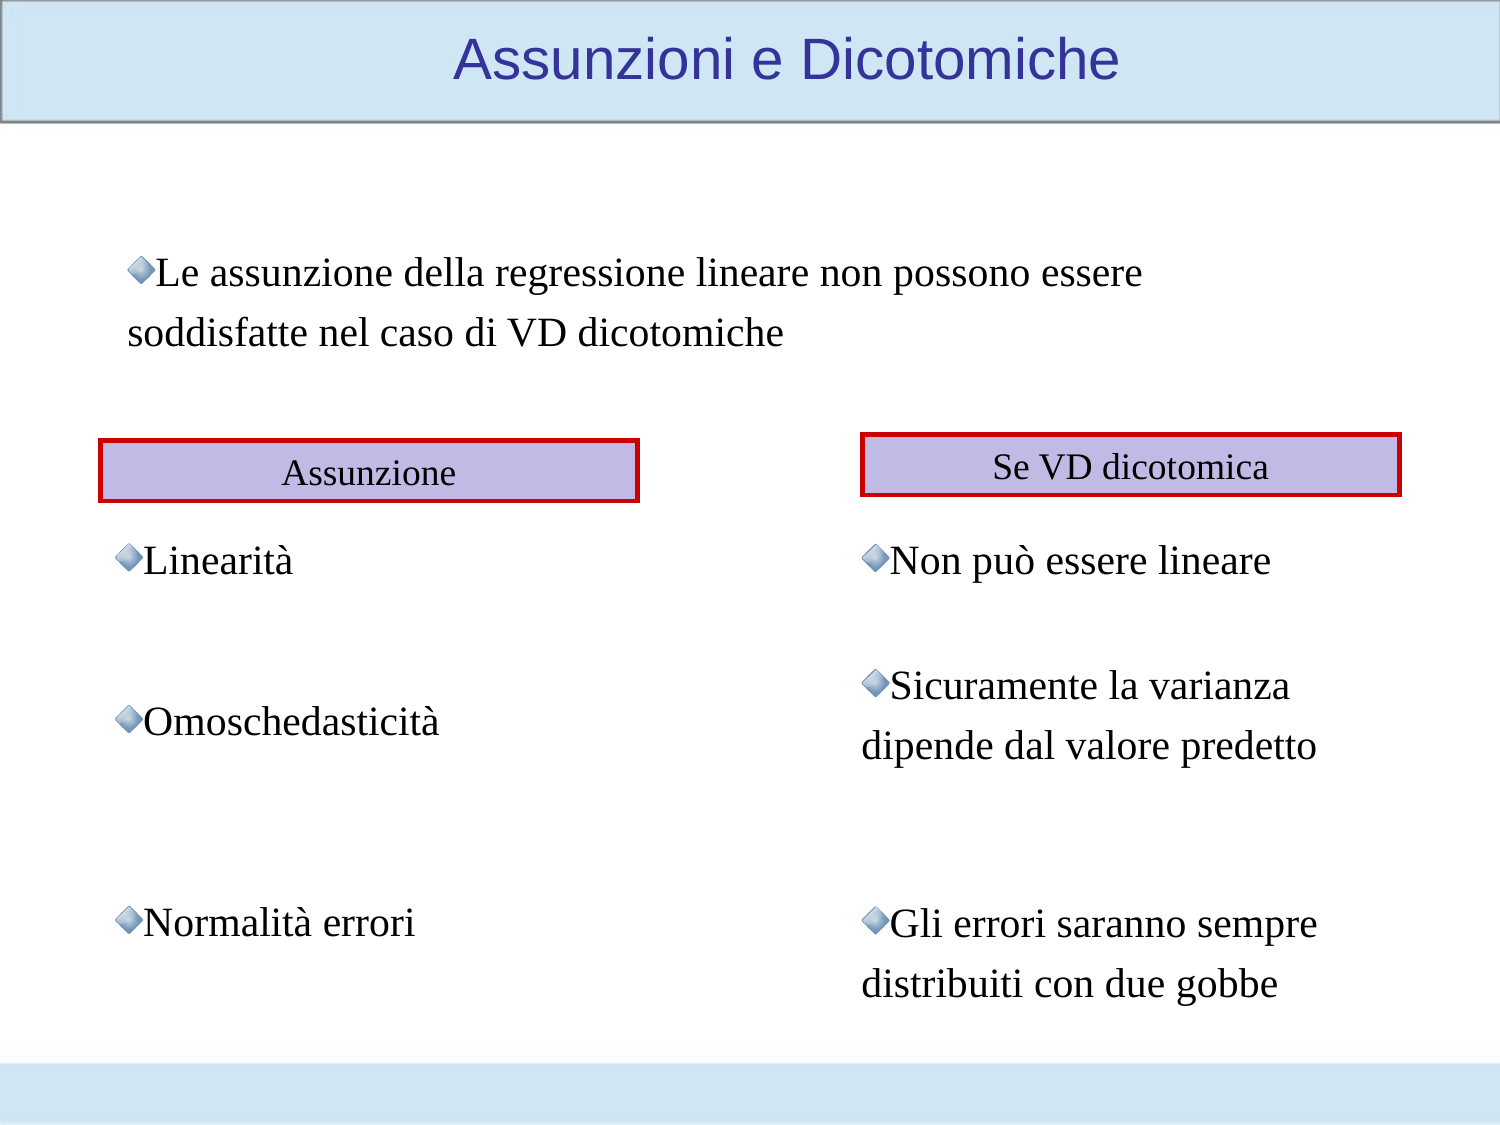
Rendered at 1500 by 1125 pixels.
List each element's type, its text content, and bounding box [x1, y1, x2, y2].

text_box Linearità [100, 514, 701, 591]
text_box Gli errori saranno sempre distribuiti con due gobbe [846, 877, 1447, 1014]
text_box Se VD dicotomica [862, 434, 1400, 496]
text_box Non può essere lineare [846, 515, 1447, 591]
text_box Assunzione [100, 440, 638, 502]
text_box Le assunzione della regressione lineare non possono essere soddisfatte nel caso di VD dicotomiche [112, 227, 1288, 363]
picture [0, 0, 1500, 1125]
text_box Omoschedasticità [100, 676, 701, 752]
title Assunzioni e Dicotomiche [113, 0, 1463, 158]
text_box Normalità errori [100, 877, 701, 953]
text_box Sicuramente la varianza dipende dal valore predetto [846, 640, 1447, 776]
